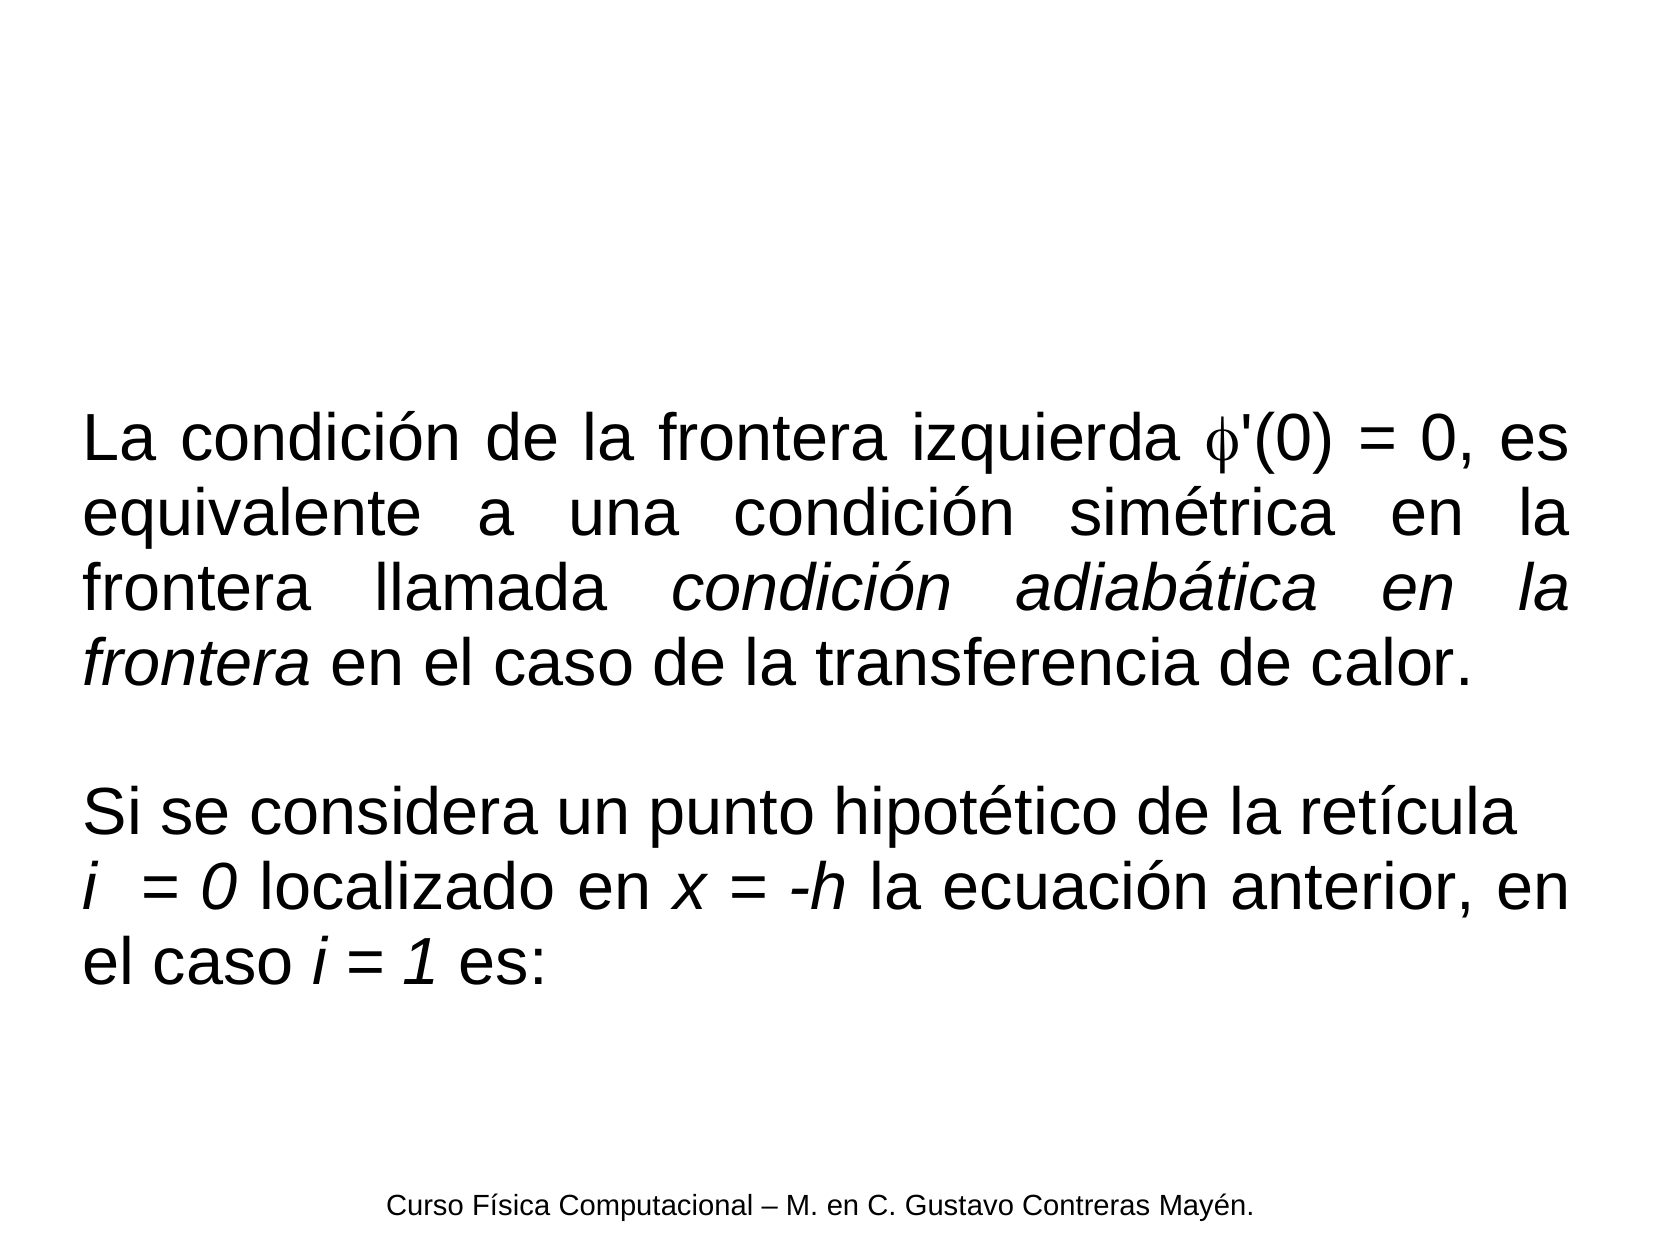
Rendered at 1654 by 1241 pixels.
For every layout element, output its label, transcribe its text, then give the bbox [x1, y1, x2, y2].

subtitle La condición de la frontera izquierda f'(0) = 0, es equivalente a una condición simétrica en la frontera llamada condición adiabática en la frontera en el caso de la transferencia de calor. Si se considera un punto hipotético de la retícula i = 0 localizado en x = -h la ecuación anterior, en el caso i = 1 es: [82, 290, 1571, 1109]
